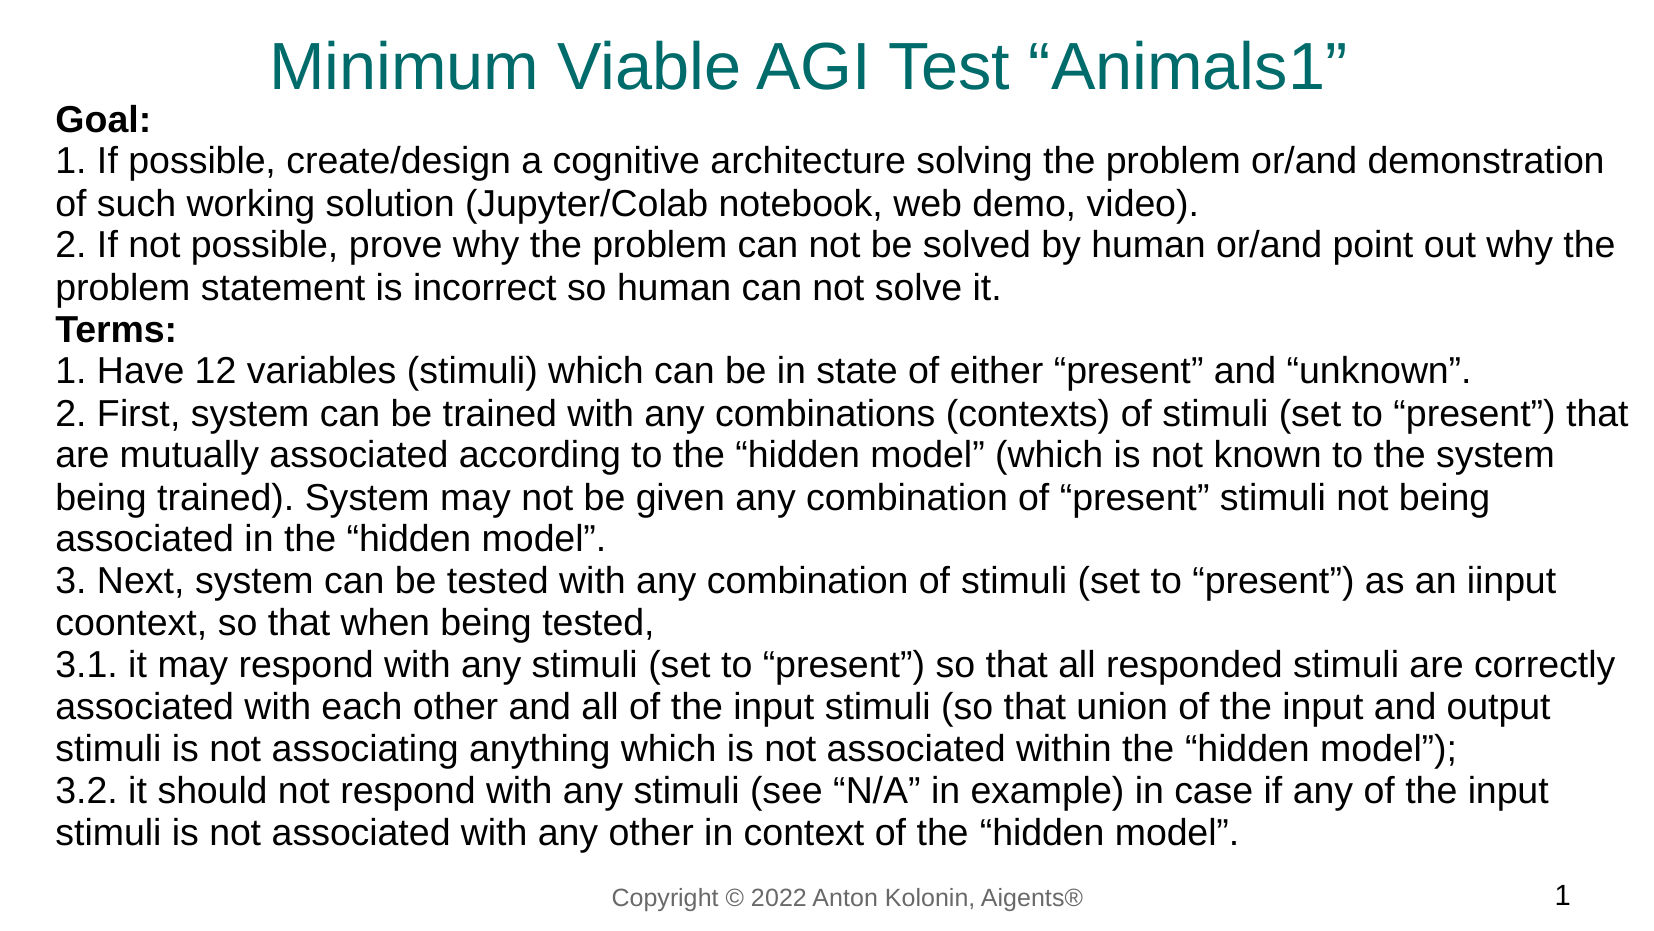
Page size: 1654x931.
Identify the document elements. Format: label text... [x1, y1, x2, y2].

text_box Goal: 1. If possible, create/design a cognitive architecture solving the problem or/and demonstration of such working solution (Jupyter/Colab notebook, web demo, video). 2. If not possible, prove why the problem can not be solved by human or/and point out why the problem statement is incorrect so human can not solve it. Terms: 1. Have 12 variables (stimuli) which can be in state of either “present” and “unknown”. 2. First, system can be trained with any combinations (contexts) of stimuli (set to “present”) that are mutually associated according to the “hidden model” (which is not known to the system being trained). System may not be given any combination of “present” stimuli not being associated in the “hidden model”. 3. Next, system can be tested with any combination of stimuli (set to “present”) as an iinput coontext, so that when being tested, 3.1. it may respond with any stimuli (set to “present”) so that all responded stimuli are correctly associated with each other and all of the input stimuli (so that union of the input and output stimuli is not associating anything which is not associated within the “hidden model”); 3.2. it should not respond with any stimuli (see “N/A” in example) in case if any of the input stimuli is not associated with any other in context of the “hidden model”. [40, 90, 1654, 849]
text_box Minimum Viable AGI Test “Animals1” [0, 0, 1654, 137]
